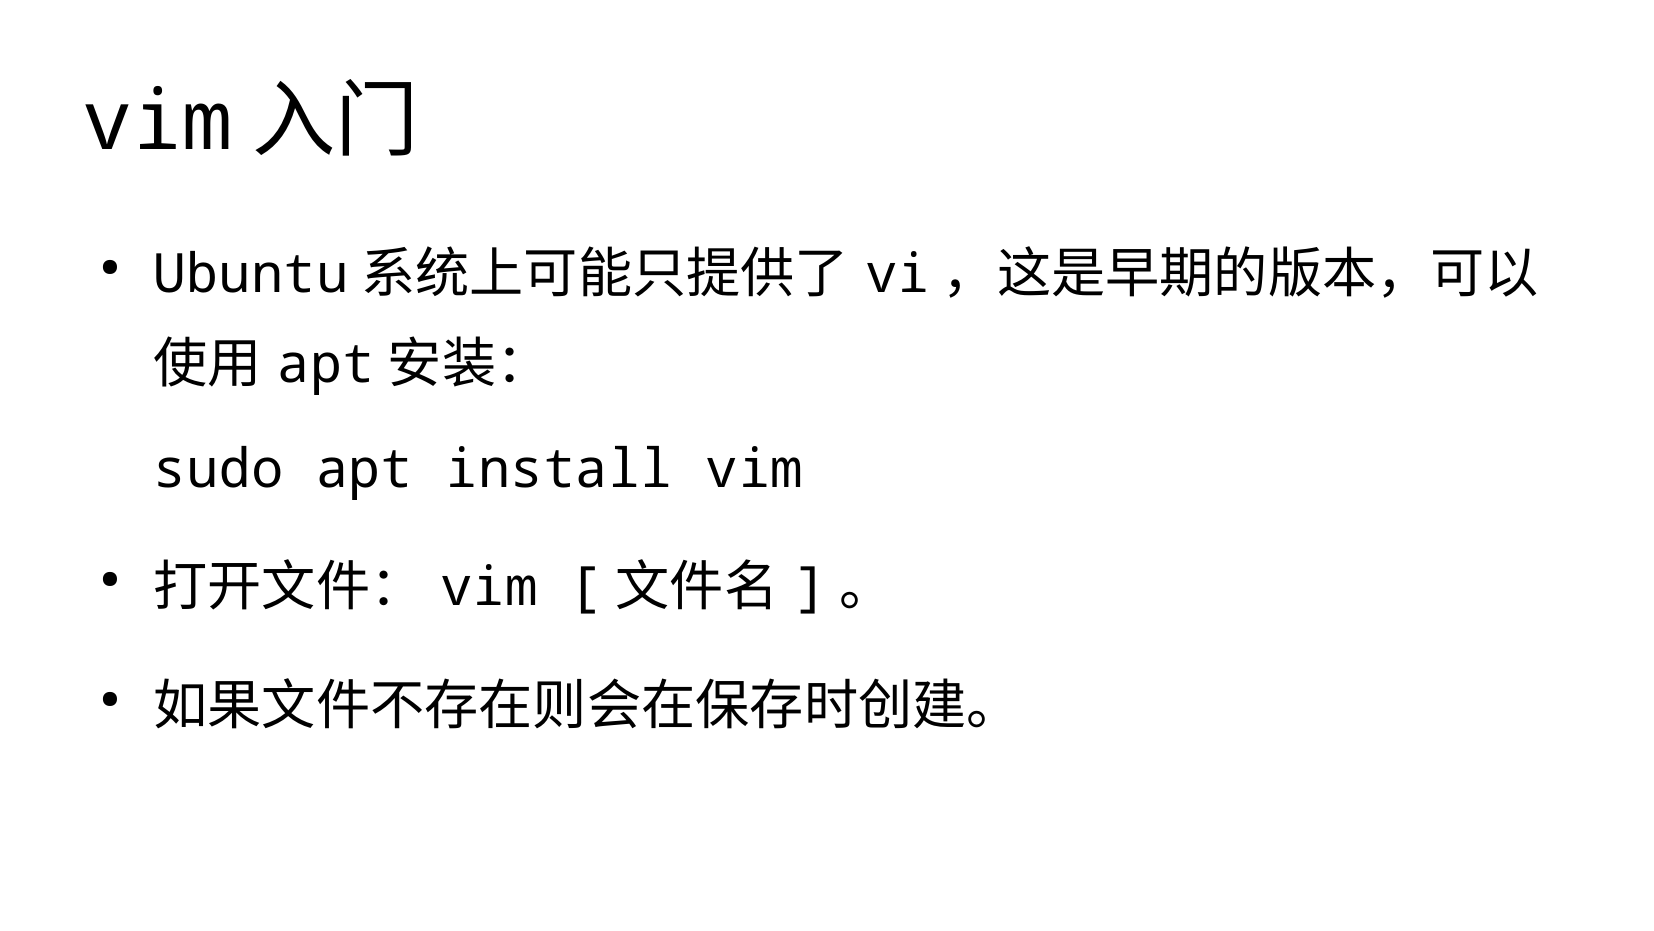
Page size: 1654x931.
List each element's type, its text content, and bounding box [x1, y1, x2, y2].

list Ubuntu系统上可能只提供了vi，这是早期的版本，可以使用apt安装： sudo apt install vim 打开文件：vim [文件名]。 如果文件不存在则会在保存时创建。 [82, 217, 1571, 758]
title vim入门 [82, 37, 1571, 189]
